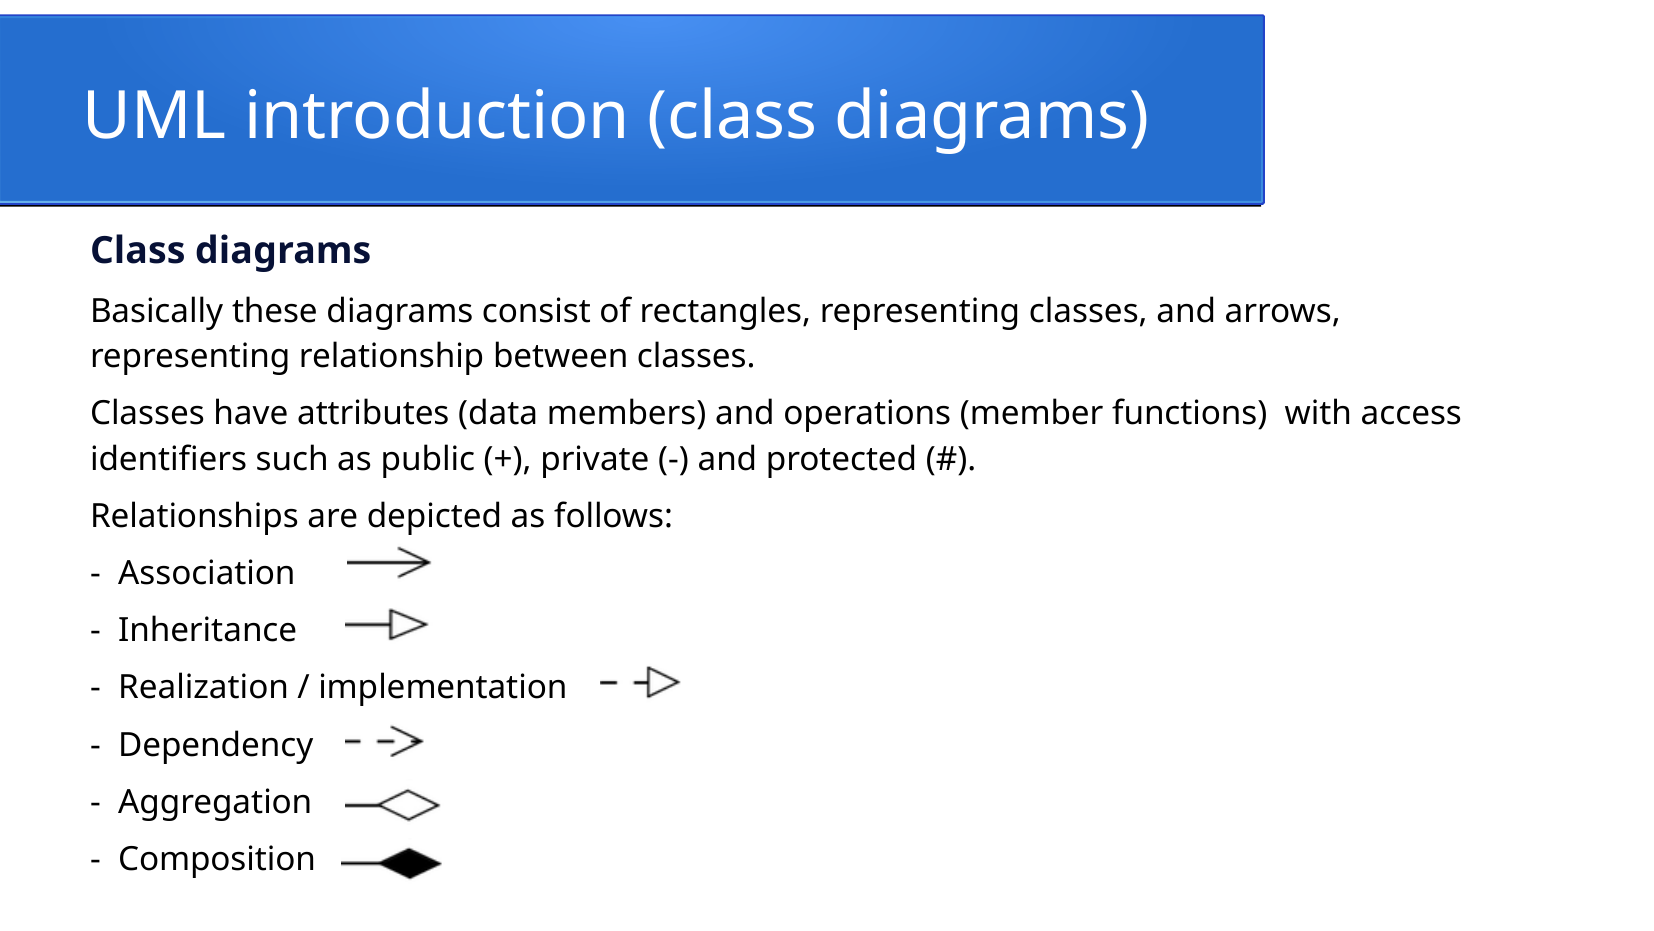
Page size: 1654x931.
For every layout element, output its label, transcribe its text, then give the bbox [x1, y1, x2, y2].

subtitle Class diagrams Basically these diagrams consist of rectangles, representing classes, and arrows, representing relationship between classes. Classes have attributes (data members) and operations (member functions) with access identifiers such as public (+), private (-) and protected (#). Relationships are depicted as follows: - Association - Inheritance - Realization / implementation - Dependency - Aggregation - Composition [90, 210, 1546, 931]
picture [600, 659, 682, 704]
picture [345, 722, 430, 766]
picture [345, 779, 445, 826]
title UML introduction (class diagrams) [82, 35, 1235, 189]
picture [347, 541, 436, 586]
picture [345, 607, 436, 646]
picture [341, 838, 445, 886]
